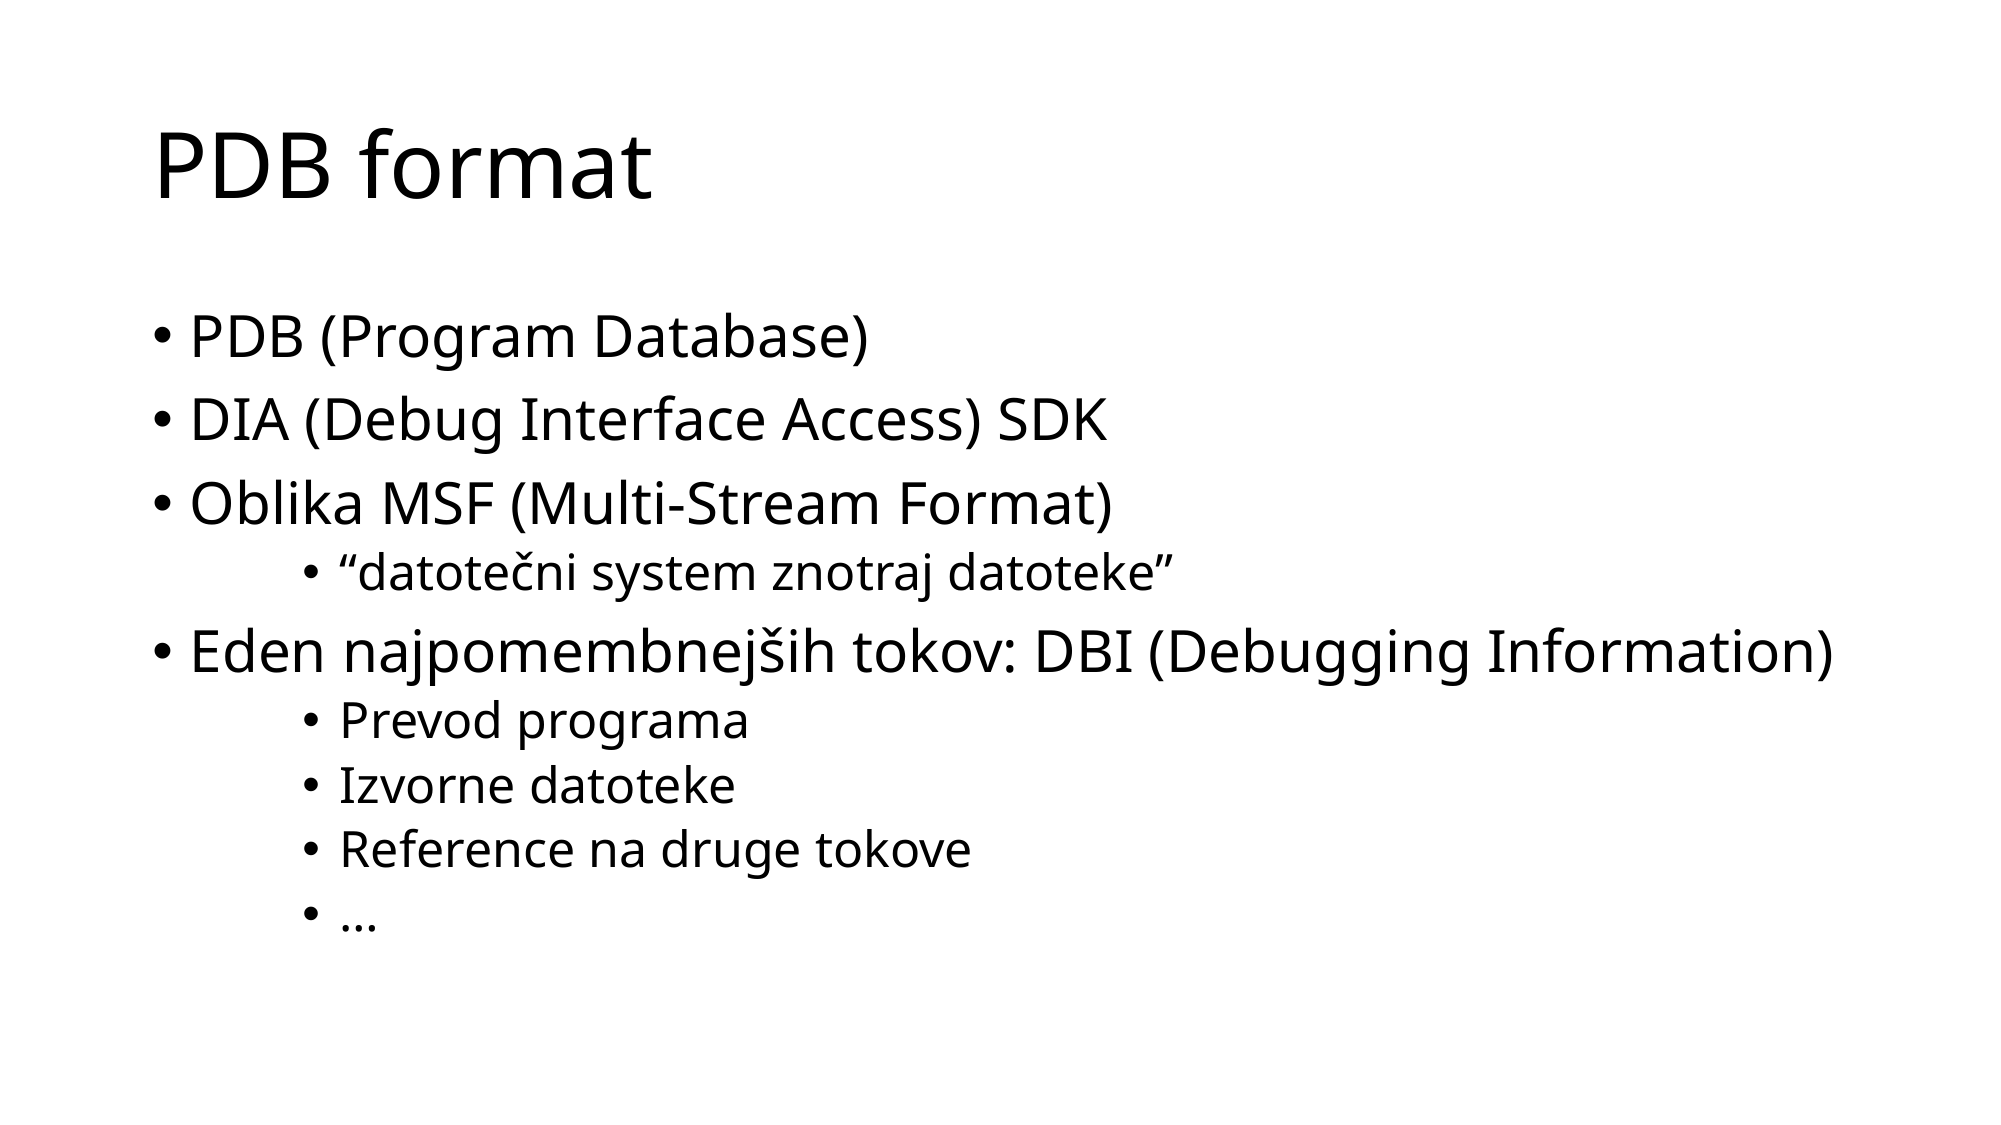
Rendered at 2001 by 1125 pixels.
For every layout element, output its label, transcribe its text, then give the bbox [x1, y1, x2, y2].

title PDB format [137, 59, 1863, 278]
list PDB (Program Database) DIA (Debug Interface Access) SDK Oblika MSF (Multi-Stream Format) “datotečni system znotraj datoteke” Eden najpomembnejših tokov: DBI (Debugging Information) Prevod programa Izvorne datoteke Reference na druge tokove … [137, 299, 1863, 1014]
